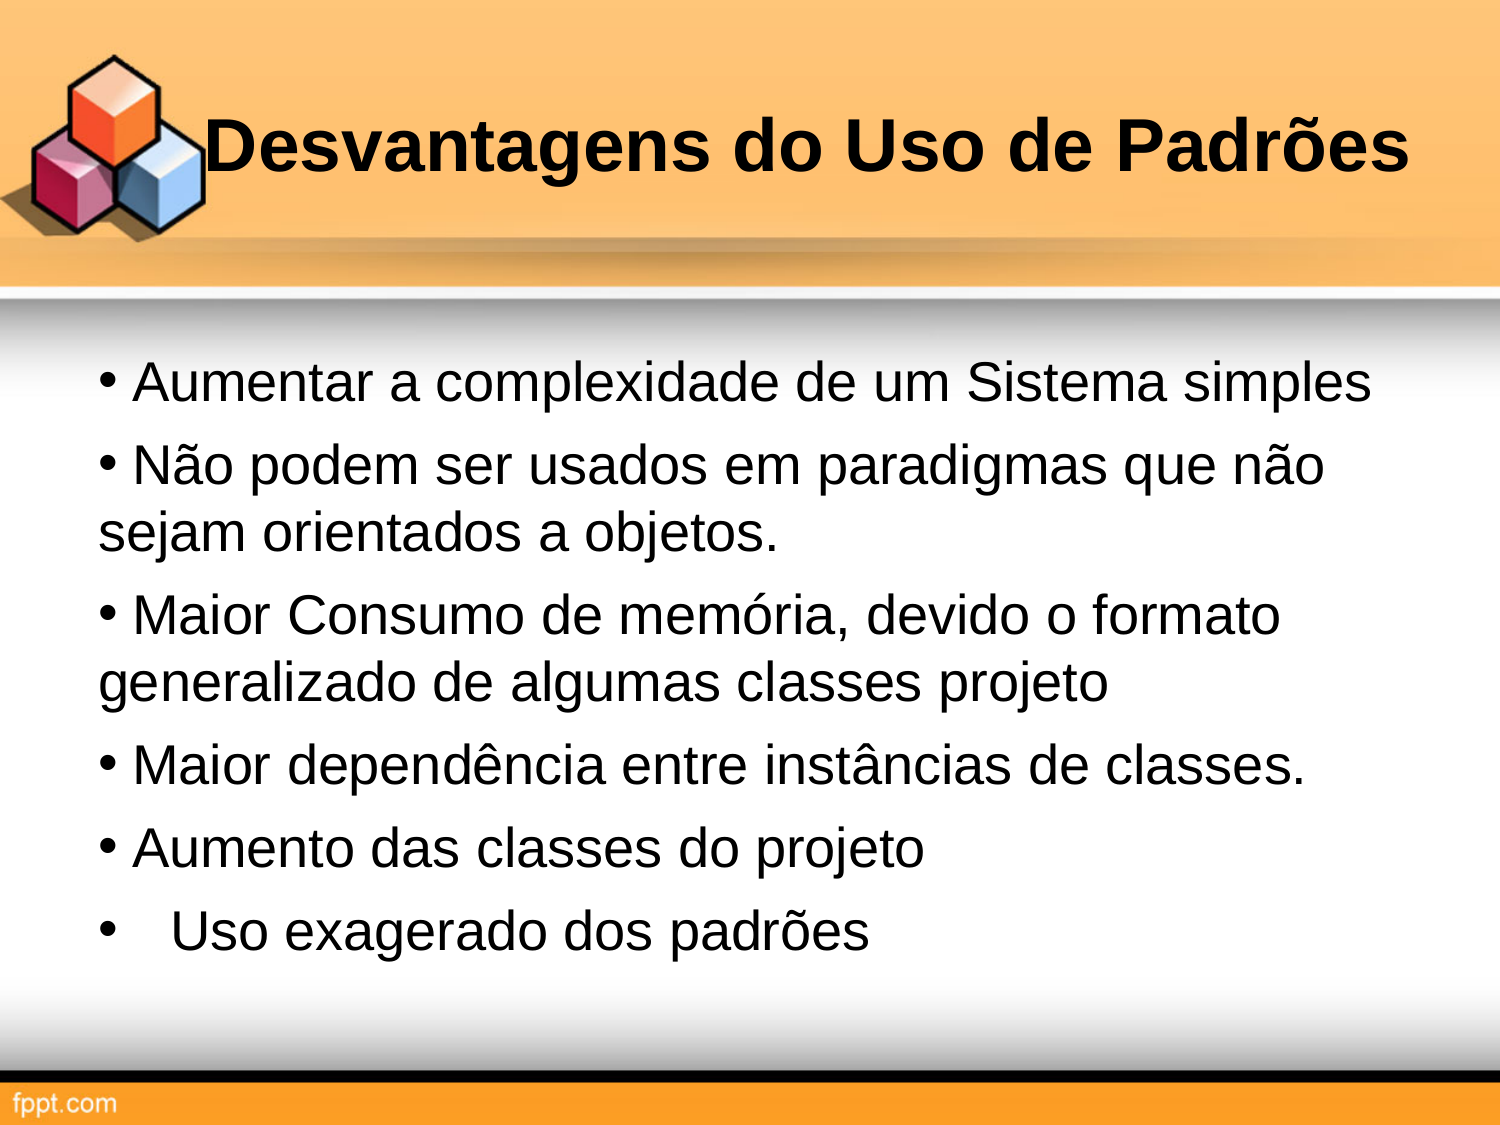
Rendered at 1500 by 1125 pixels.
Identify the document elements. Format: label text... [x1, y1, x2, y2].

list Aumentar a complexidade de um Sistema simples Não podem ser usados em paradigmas que não sejam orientados a objetos. Maior Consumo de memória, devido o formato generalizado de algumas classes projeto Maior dependência entre instâncias de classes. Aumento das classes do projeto Uso exagerado dos padrões [83, 337, 1404, 991]
title Desvantagens do Uso de Padrões [133, 40, 1484, 242]
